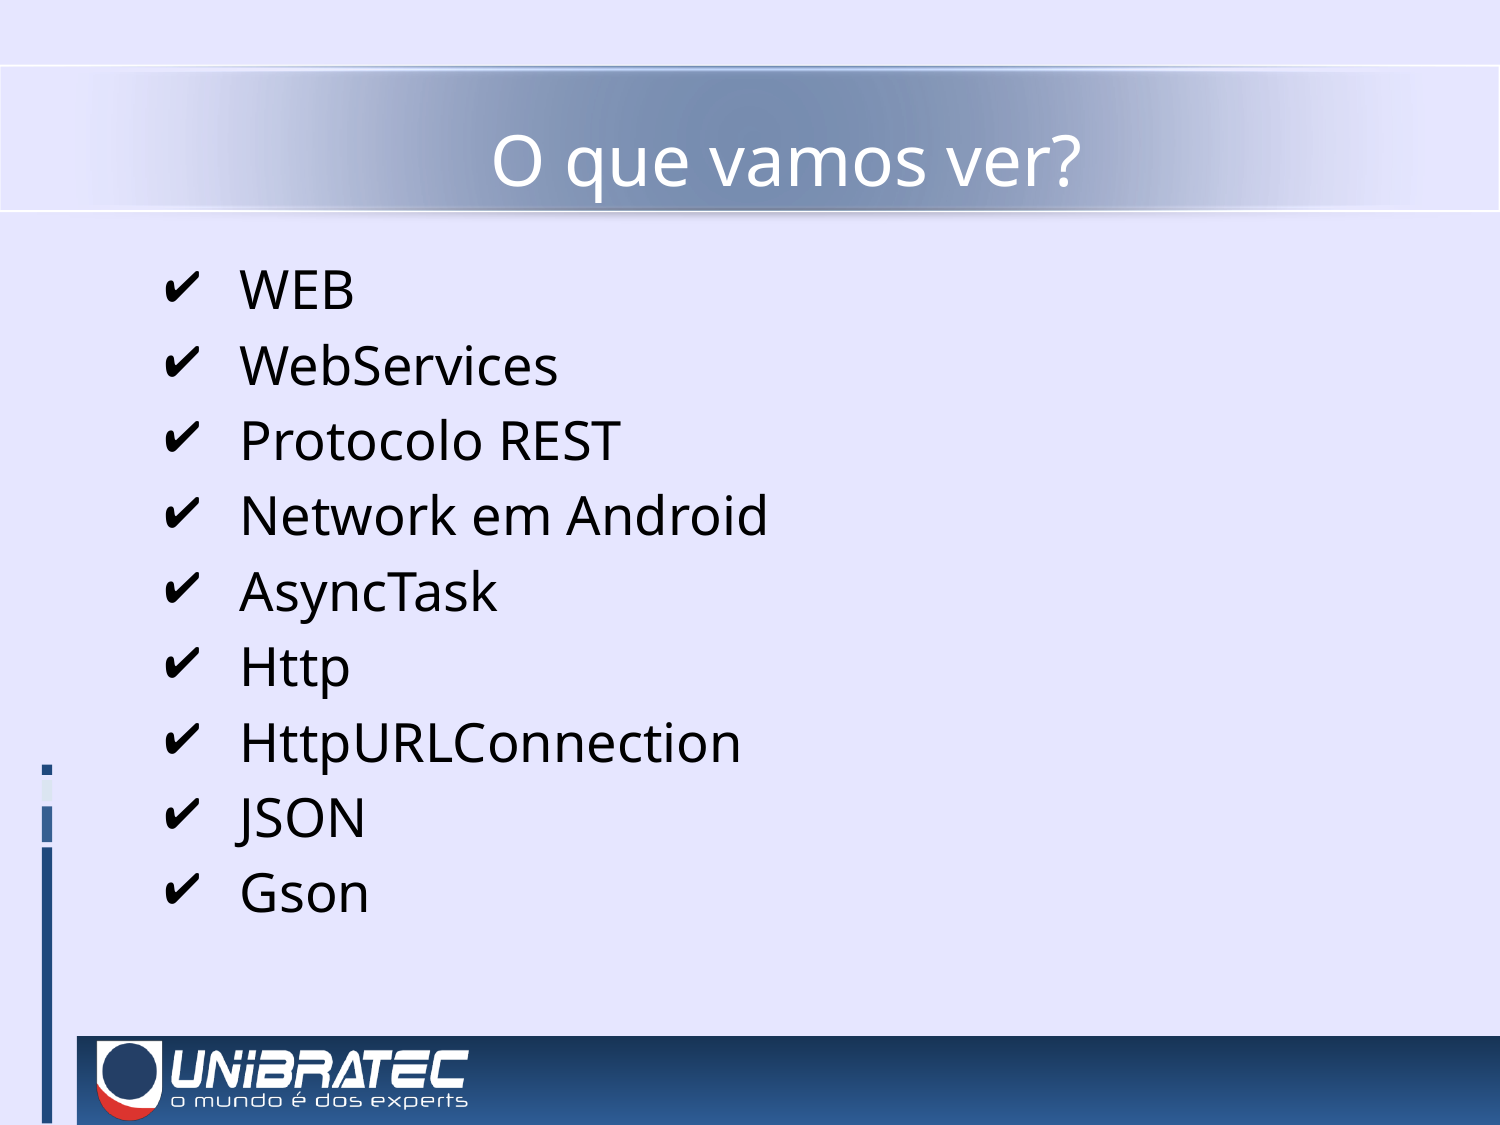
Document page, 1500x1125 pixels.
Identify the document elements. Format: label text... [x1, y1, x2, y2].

list WEB WebServices Protocolo REST Network em Android AsyncTask Http HttpURLConnection JSON Gson [150, 248, 1424, 1042]
picture [0, 58, 1500, 227]
title O que vamos ver? [150, 84, 1424, 233]
picture [96, 1040, 469, 1121]
